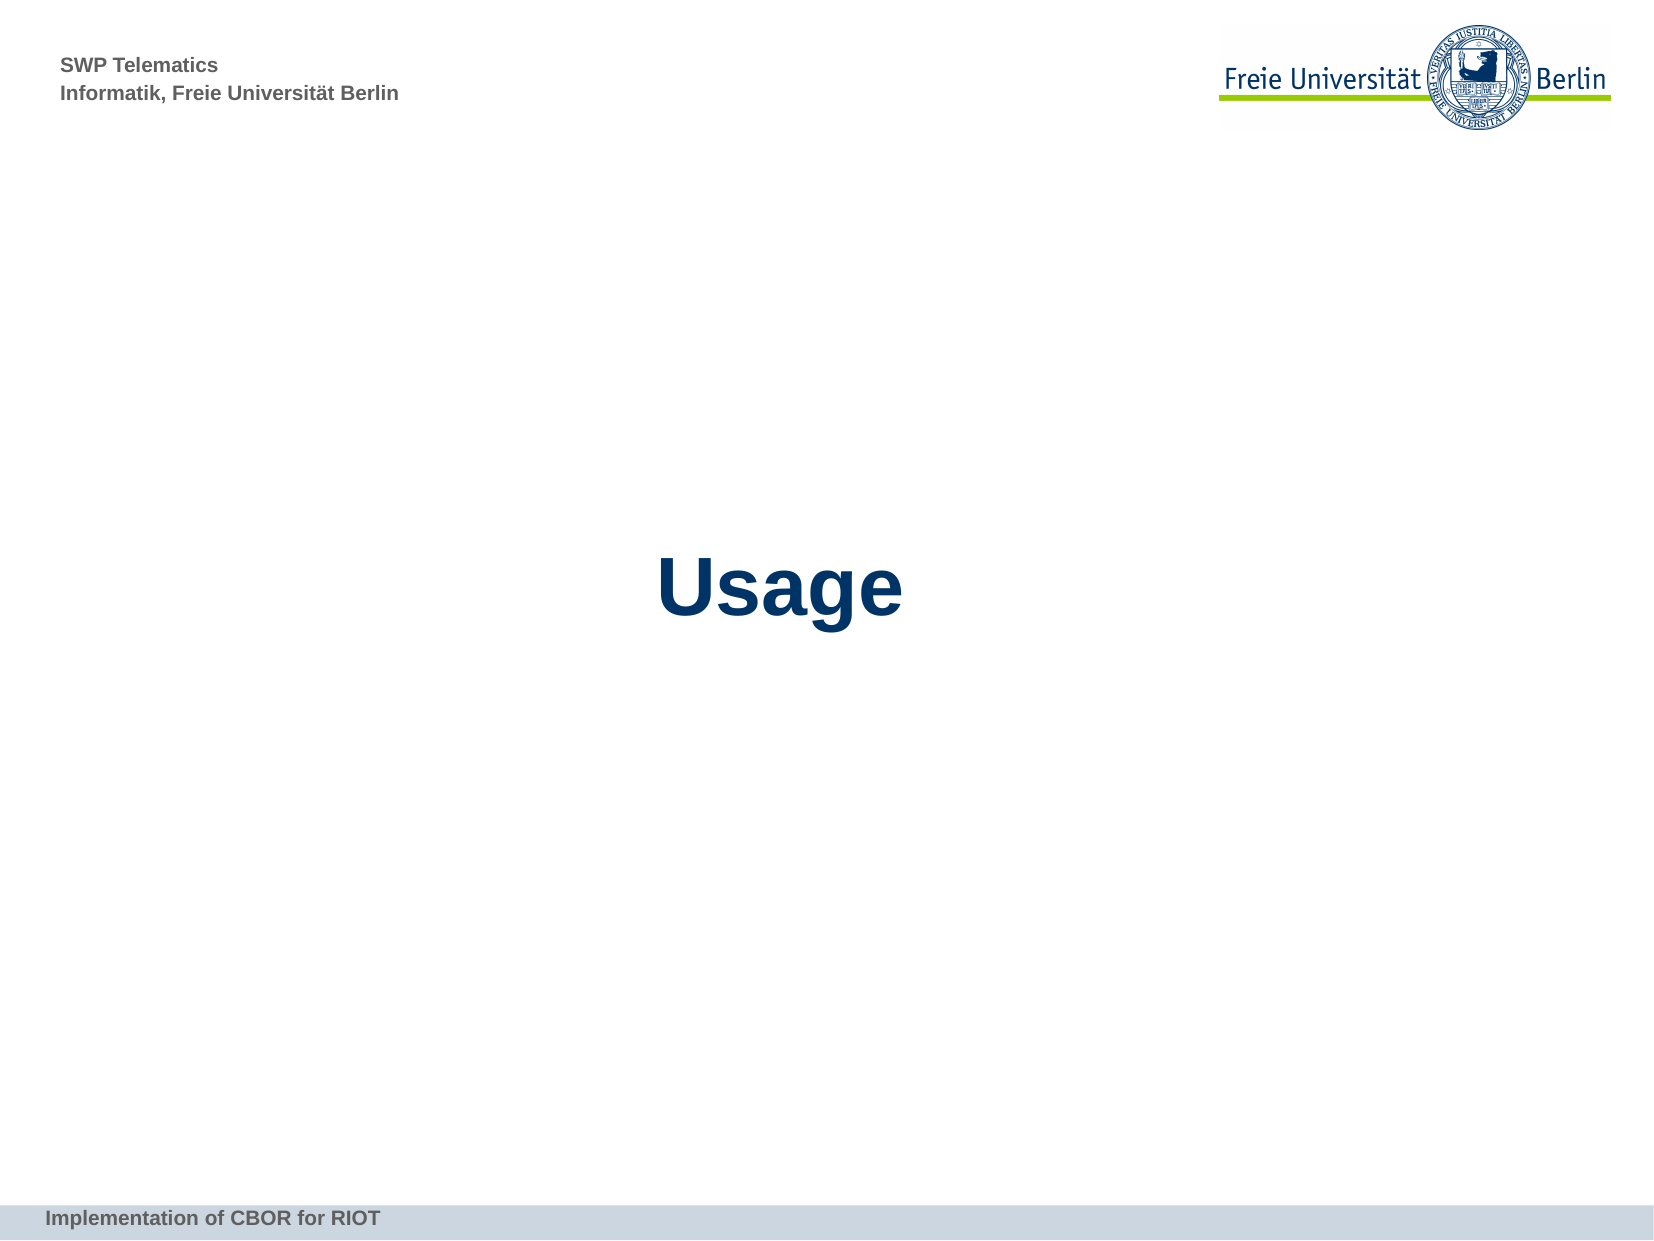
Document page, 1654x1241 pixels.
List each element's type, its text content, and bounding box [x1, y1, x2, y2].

picture [1219, 25, 1611, 130]
title Usage [596, 540, 1654, 652]
